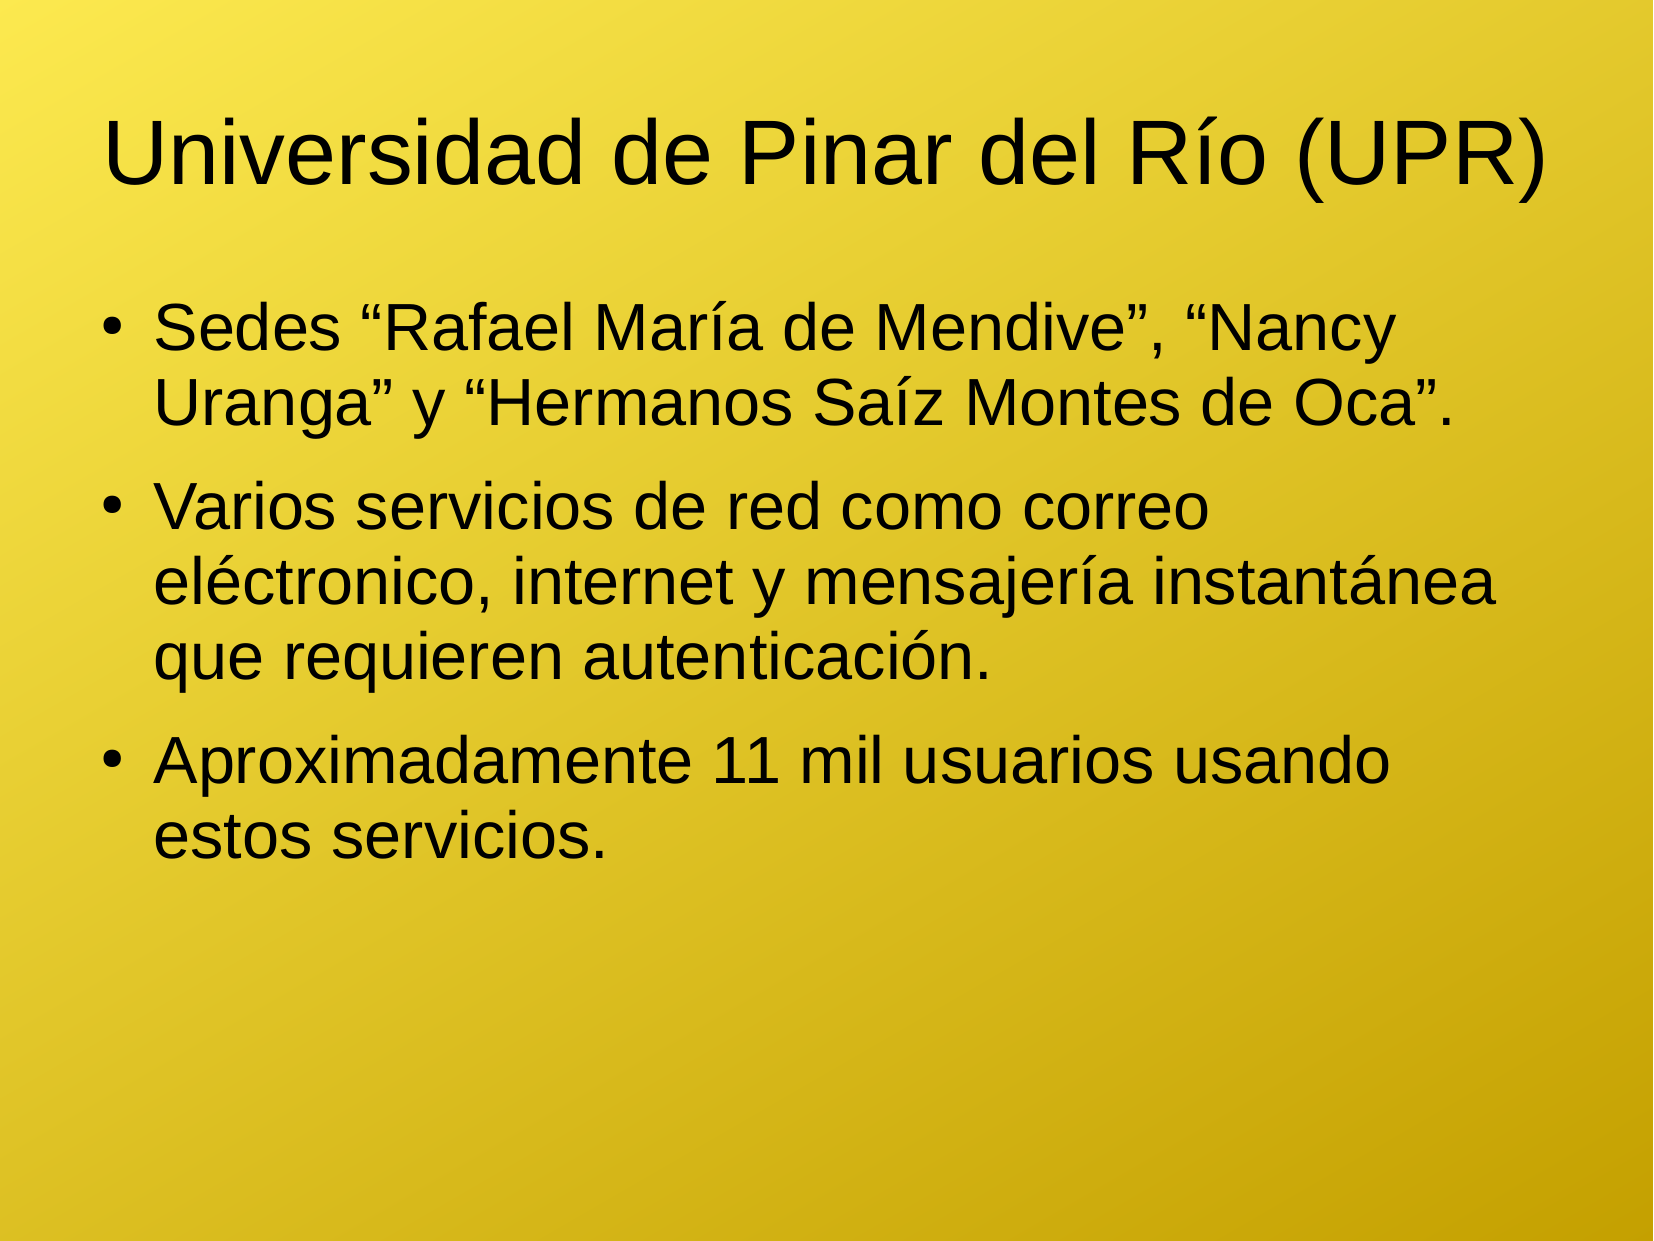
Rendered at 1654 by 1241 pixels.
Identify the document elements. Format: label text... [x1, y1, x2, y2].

title Universidad de Pinar del Río (UPR) [82, 49, 1571, 257]
list Sedes “Rafael María de Mendive”, “Nancy Uranga” y “Hermanos Saíz Montes de Oca”. Varios servicios de red como correo eléctronico, internet y mensajería instantánea que requieren autenticación. Aproximadamente 11 mil usuarios usando estos servicios. [82, 290, 1571, 1010]
